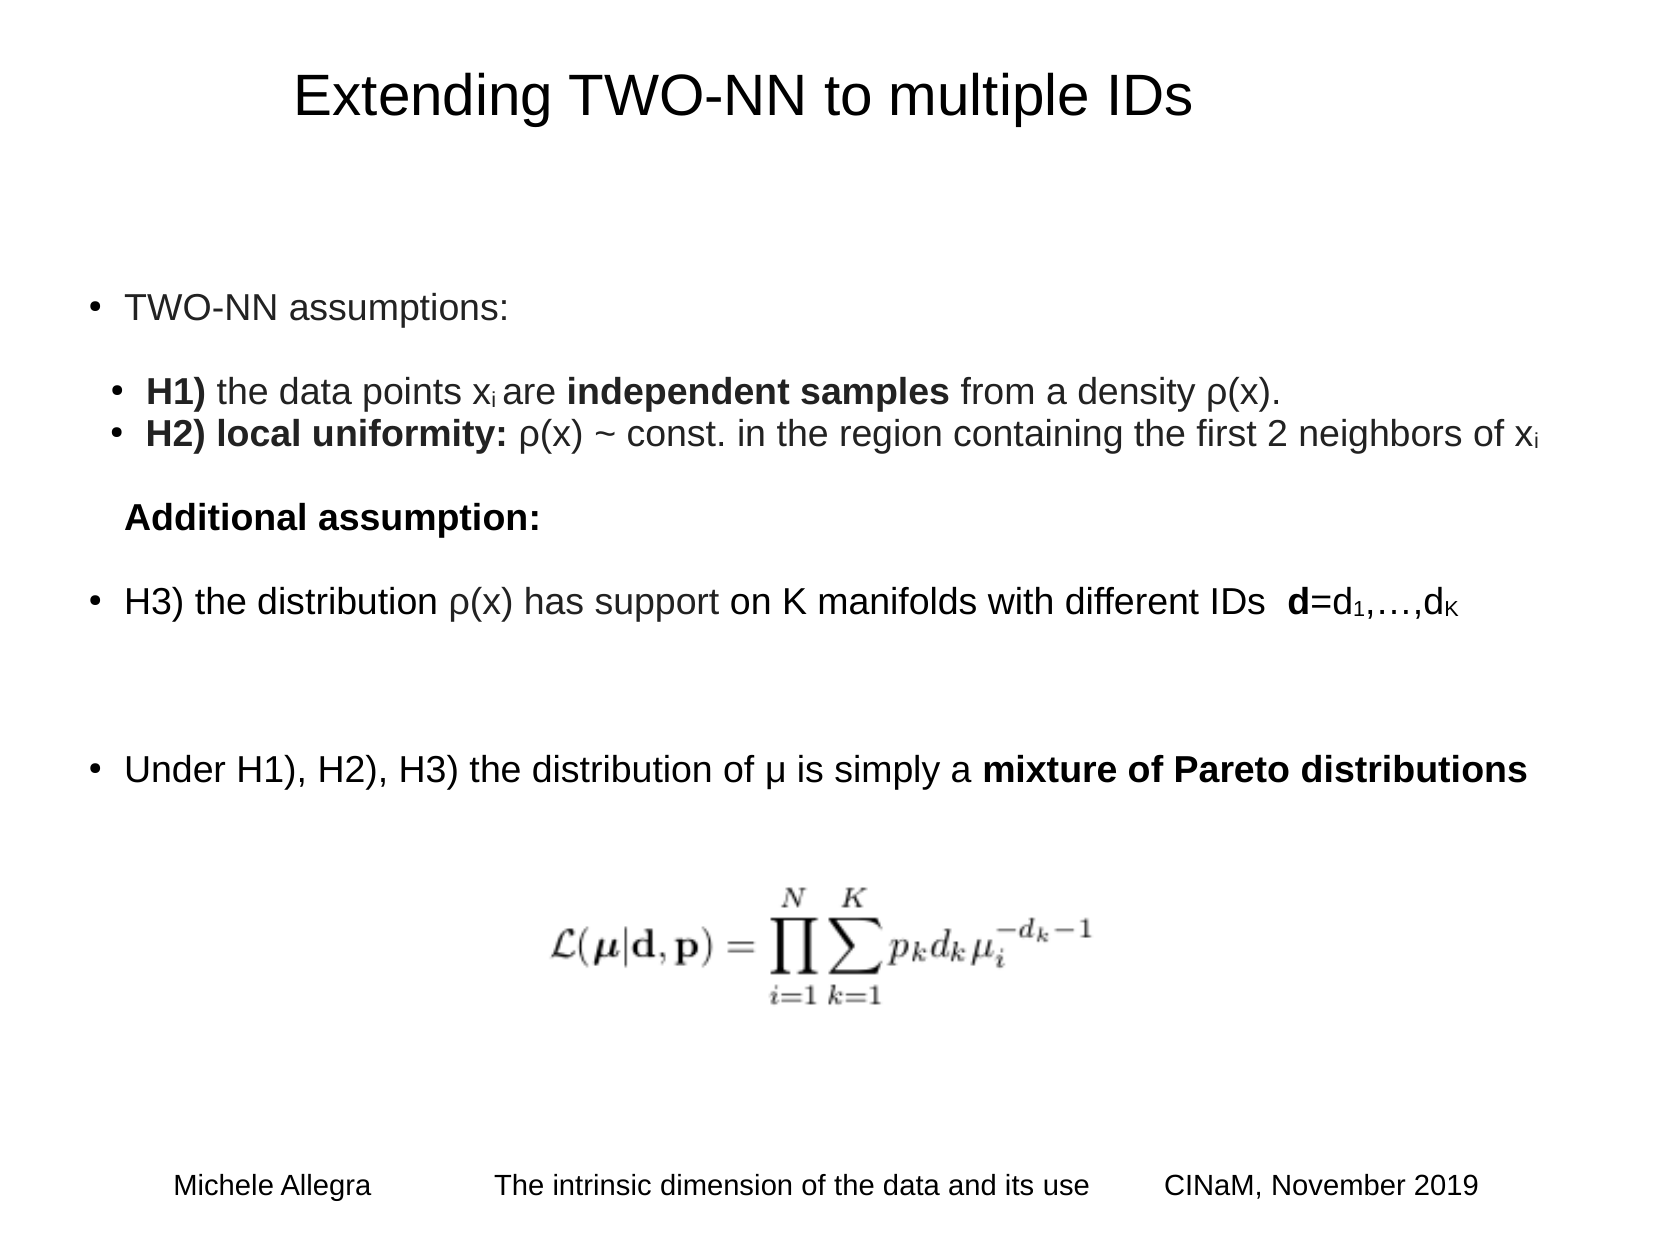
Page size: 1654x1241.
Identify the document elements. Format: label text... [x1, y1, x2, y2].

subtitle [82, 198, 1571, 1111]
title Michele Allegra The intrinsic dimension of the data and its use CINaM, November 2019 [82, 1147, 1572, 1223]
text_box TWO-NN assumptions: H1) the data points xi are independent samples from a density ρ(x). H2) local uniformity: ρ(x) ~ const. in the region containing the first 2 neighbors of xi Additional assumption: H3) the distribution ρ(x) has support on K manifolds with different IDs d=d1,…,dK Under H1), H2), H3) the distribution of μ is simply a mixture of Pareto distributions [88, 133, 1577, 1070]
title Extending TWO-NN to multiple IDs [118, 44, 1371, 133]
